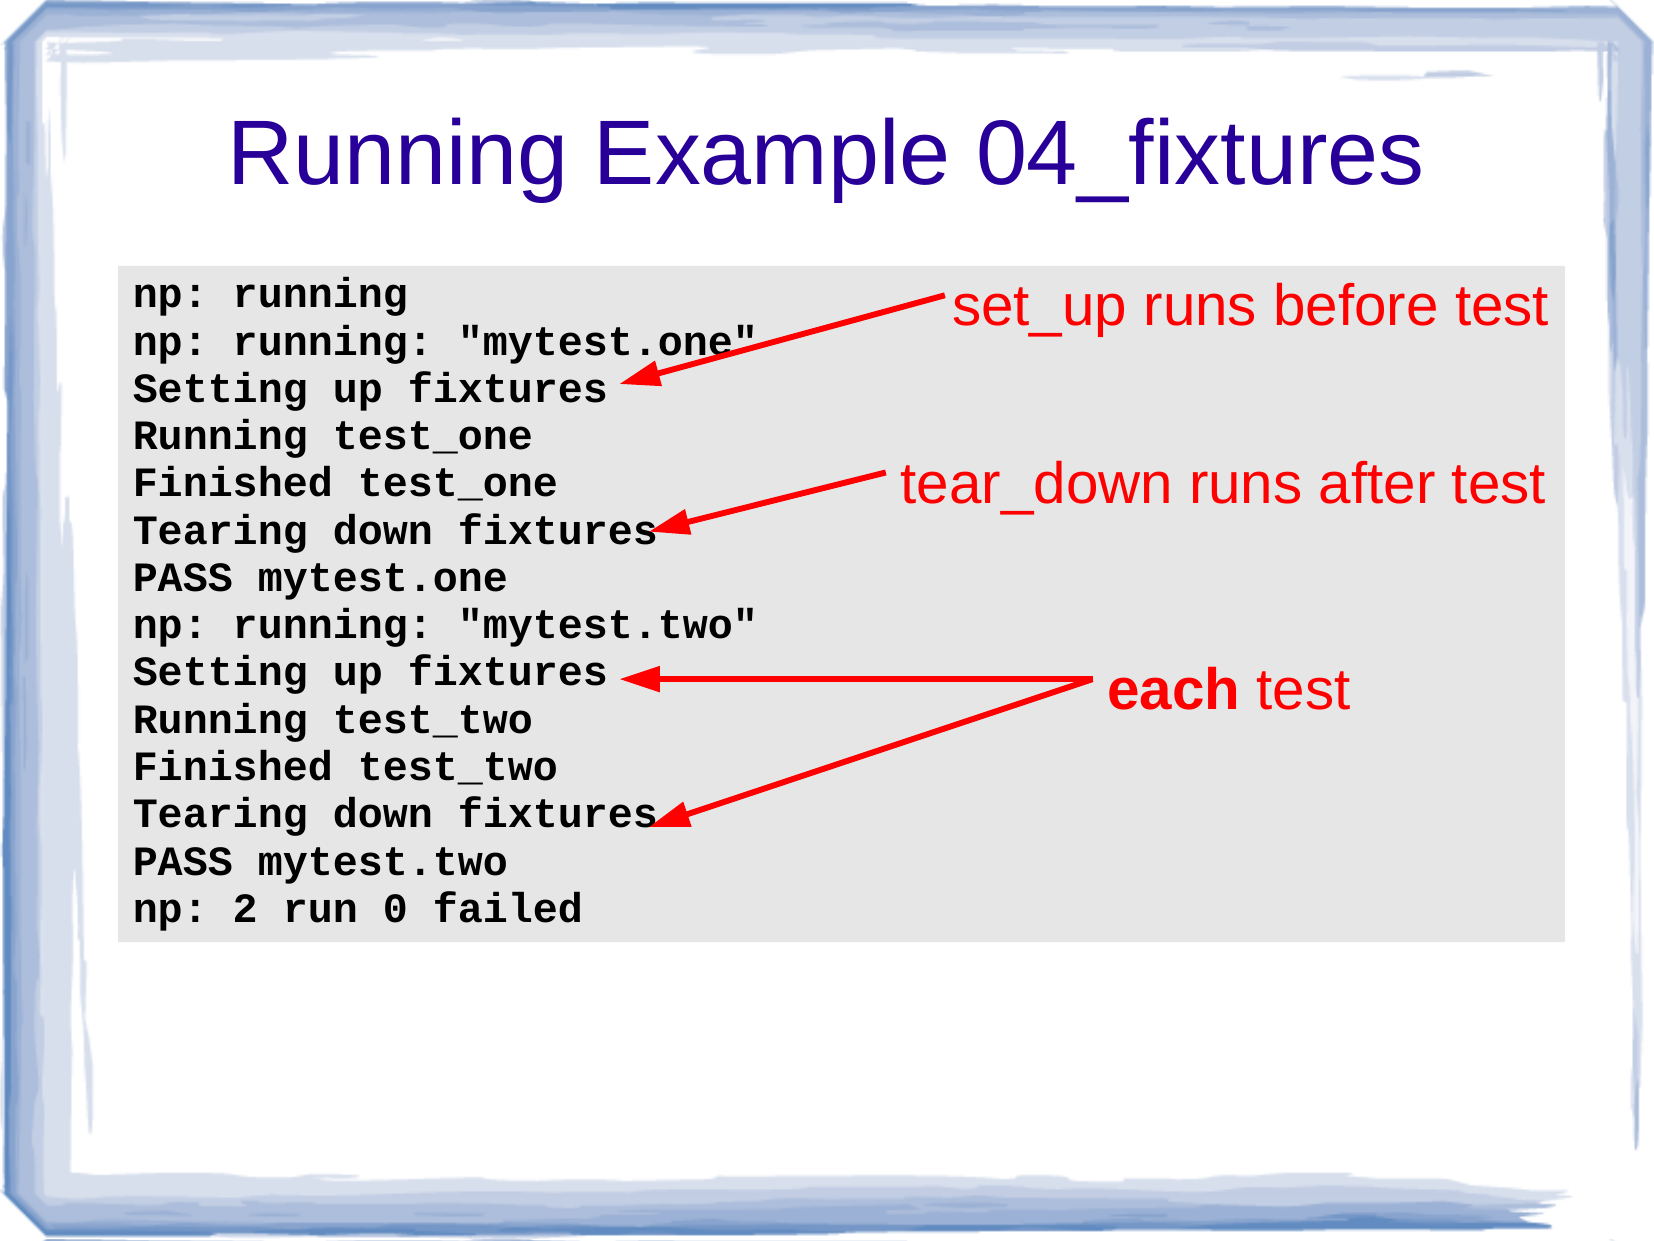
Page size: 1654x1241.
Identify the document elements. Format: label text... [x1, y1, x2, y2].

text_box set_up runs before test [937, 265, 1565, 355]
text_box each test [1092, 649, 1388, 739]
text_box np: running np: running: "mytest.one" Setting up fixtures Running test_one Finished test_one Tearing down fixtures PASS mytest.one np: running: "mytest.two" Setting up fixtures Running test_two Finished test_two Tearing down fixtures PASS mytest.two np: 2 run 0 failed [118, 265, 1565, 943]
picture [0, 0, 1654, 1241]
title Running Example 04_fixtures [82, 49, 1571, 257]
text_box tear_down runs after test [885, 442, 1562, 532]
